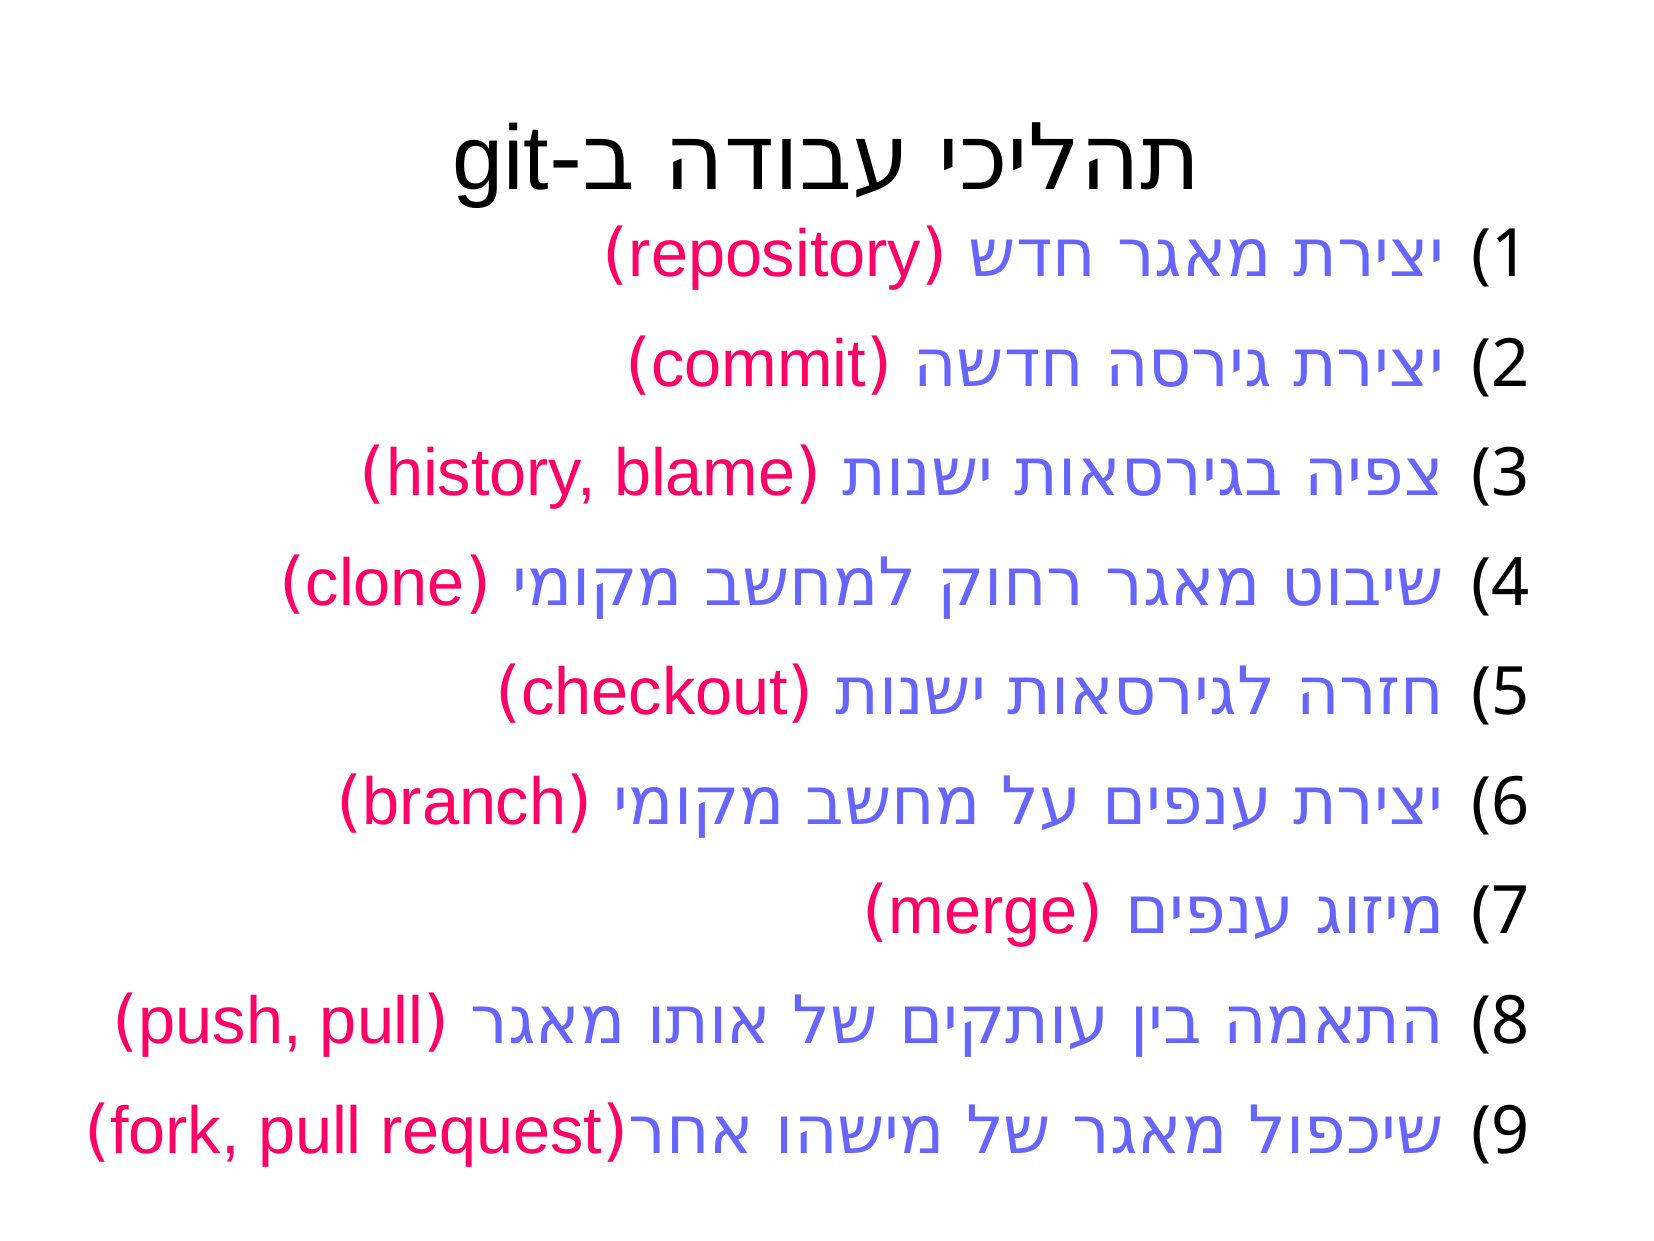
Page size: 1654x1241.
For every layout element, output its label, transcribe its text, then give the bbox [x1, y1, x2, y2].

list יצירת מאגר חדש (repository) יצירת גירסה חדשה (commit) צפיה בגירסאות ישנות (history, blame) שיבוט מאגר רחוק למחשב מקומי (clone) חזרה לגירסאות ישנות (checkout) יצירת ענפים על מחשב מקומי (branch) מיזוג ענפים (merge) התאמה בין עותקים של אותו מאגר (push, pull) שיכפול מאגר של מישהו אחר(fork, pull request) [84, 210, 1573, 1186]
title תהליכי עבודה ב-git [82, 49, 1571, 257]
